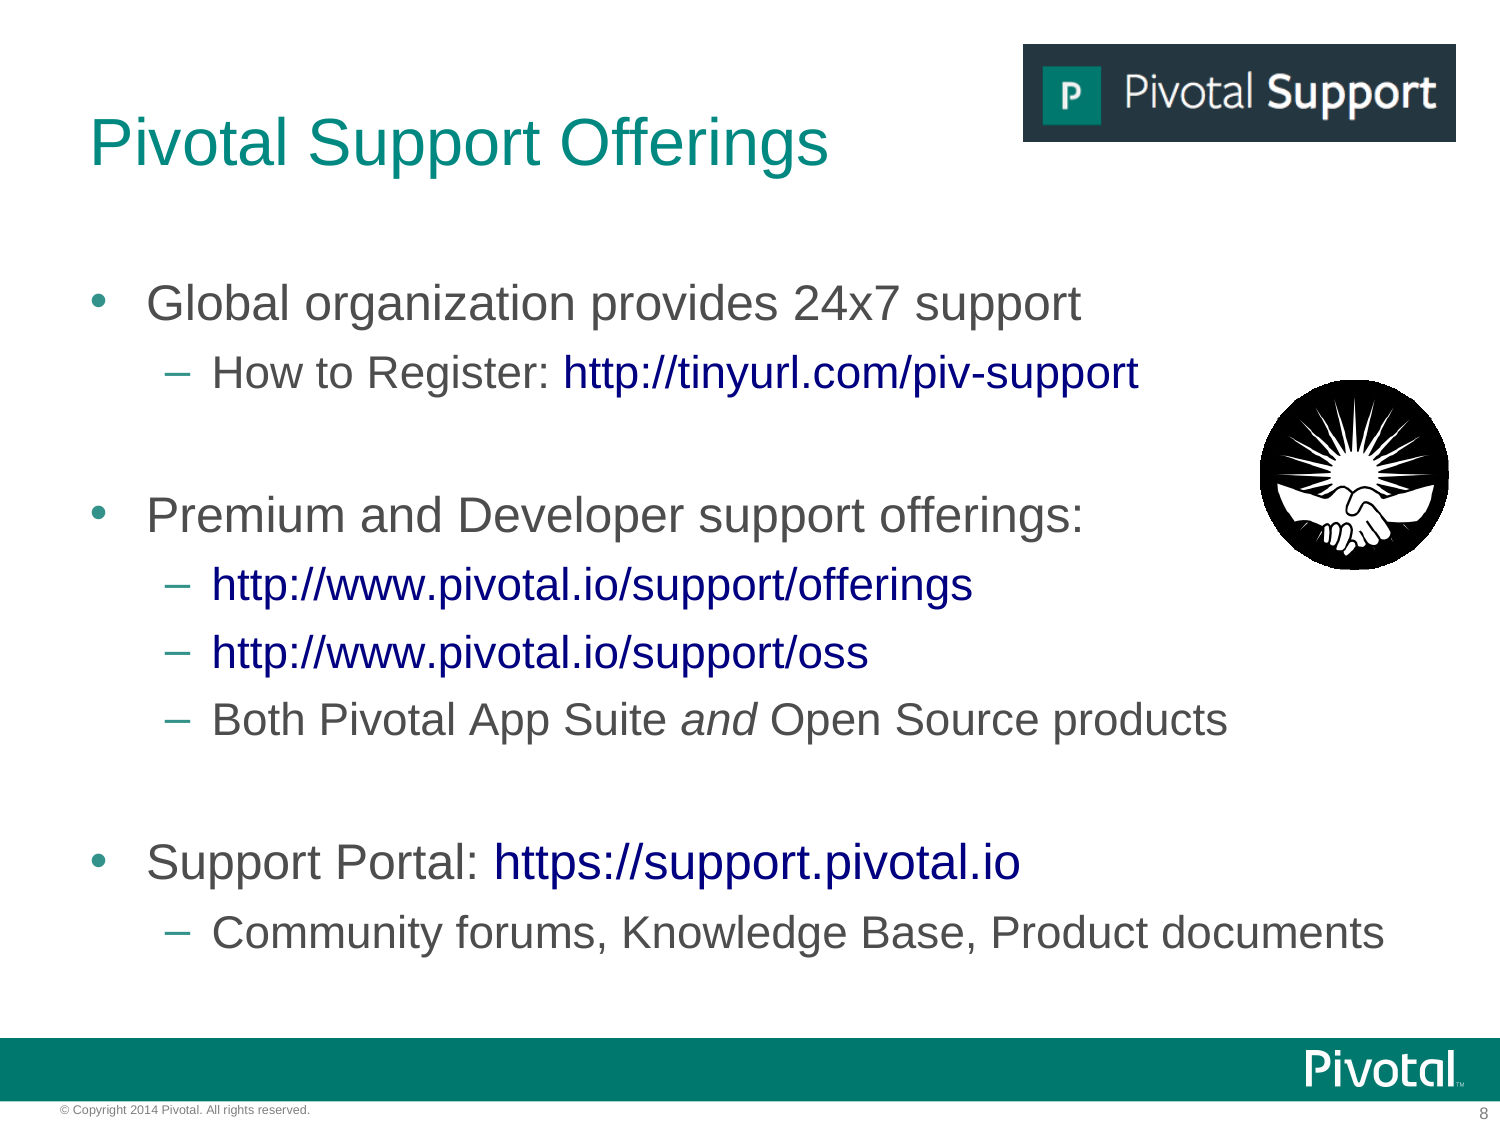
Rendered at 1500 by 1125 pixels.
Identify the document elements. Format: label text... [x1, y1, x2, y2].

picture [1023, 44, 1456, 142]
list Global organization provides 24x7 support How to Register: http://tinyurl.com/piv-support Premium and Developer support offerings: http://www.pivotal.io/support/offerings http://www.pivotal.io/support/oss Both Pivotal App Suite and Open Source products Support Portal: https://support.pivotal.io Community forums, Knowledge Base, Product documents [75, 262, 1426, 1005]
title Pivotal Support Offerings [75, 45, 1426, 233]
picture [1306, 1050, 1464, 1087]
picture [1260, 380, 1449, 571]
